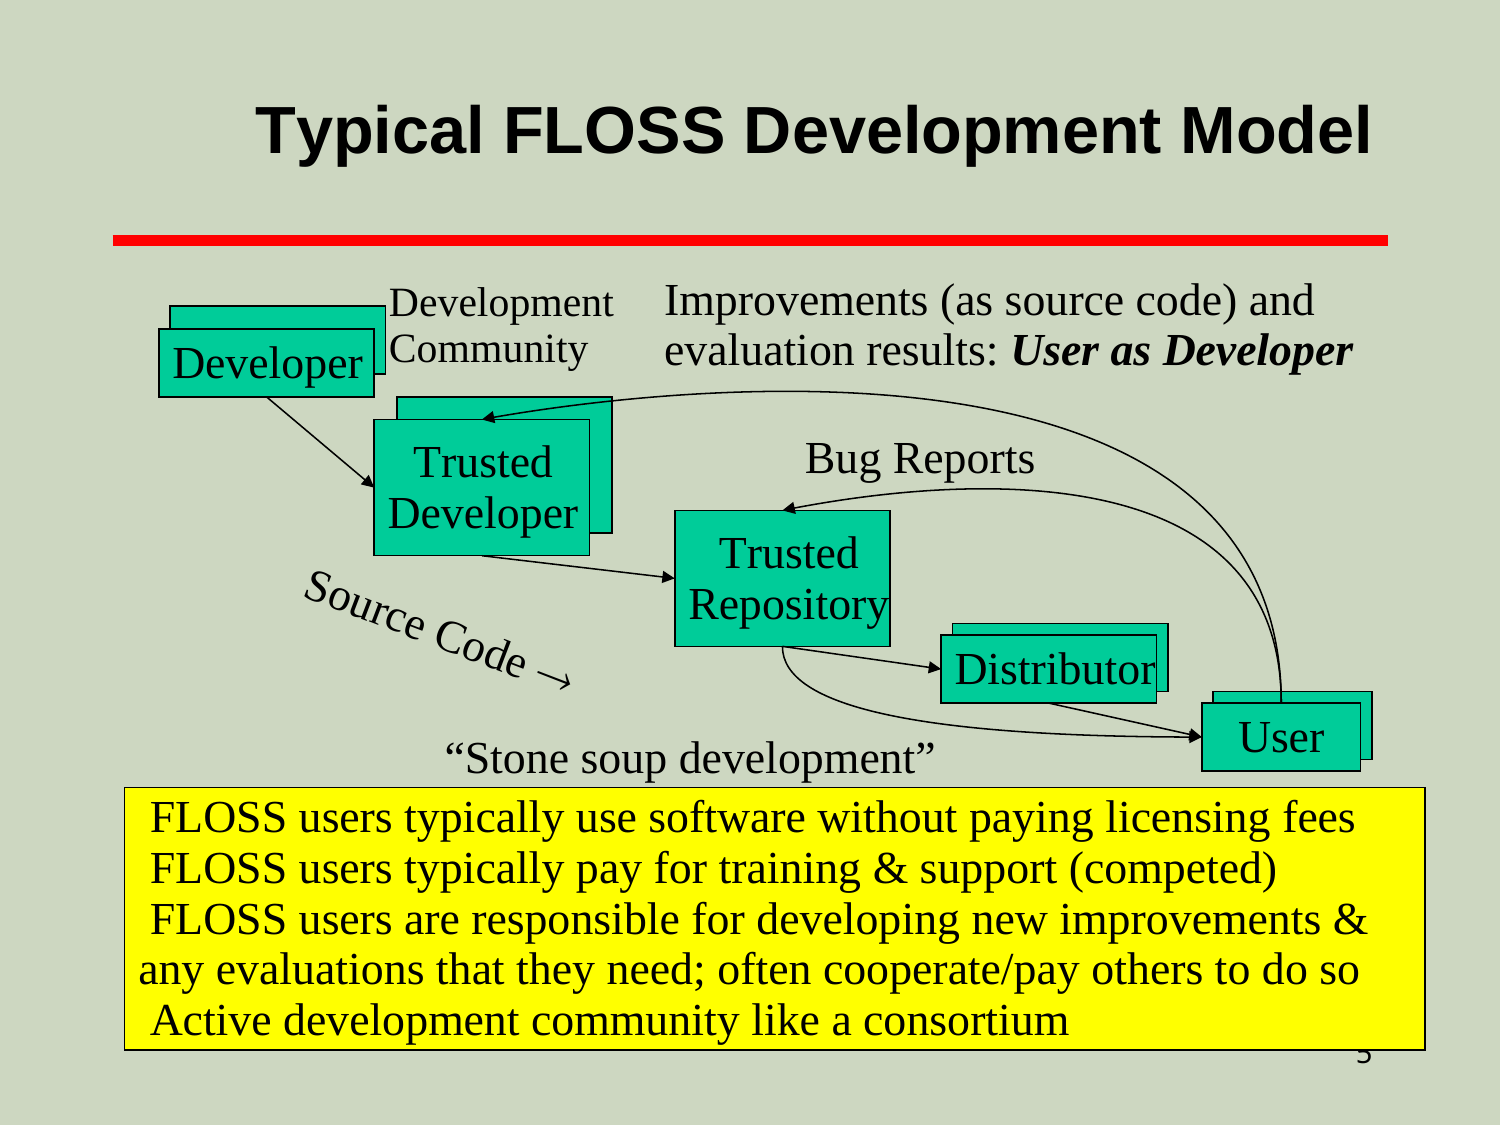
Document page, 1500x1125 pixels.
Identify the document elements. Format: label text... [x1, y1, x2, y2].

text_box Trusted Developer [374, 419, 590, 556]
text_box Improvements (as source code) and evaluation results: User as Developer [650, 267, 1388, 383]
text_box Source Code  [283, 546, 598, 719]
text_box [396, 396, 613, 419]
title Typical FLOSS Development Model [74, 85, 1388, 224]
text_box Distributor [941, 635, 1157, 704]
text_box Developer [158, 328, 375, 397]
text_box “Stone soup development” [430, 725, 950, 791]
text_box User [1201, 703, 1361, 772]
text_box Development Community [374, 271, 630, 380]
text_box Bug Reports [791, 425, 1050, 491]
text_box Trusted Repository [674, 510, 891, 647]
text_box FLOSS users typically use software without paying licensing fees FLOSS users typically pay for training & support (competed) FLOSS users are responsible for developing new improvements & any evaluations that they need; often cooperate/pay others to do so Active development community like a consortium [124, 787, 1426, 1050]
text_box [590, 403, 613, 534]
